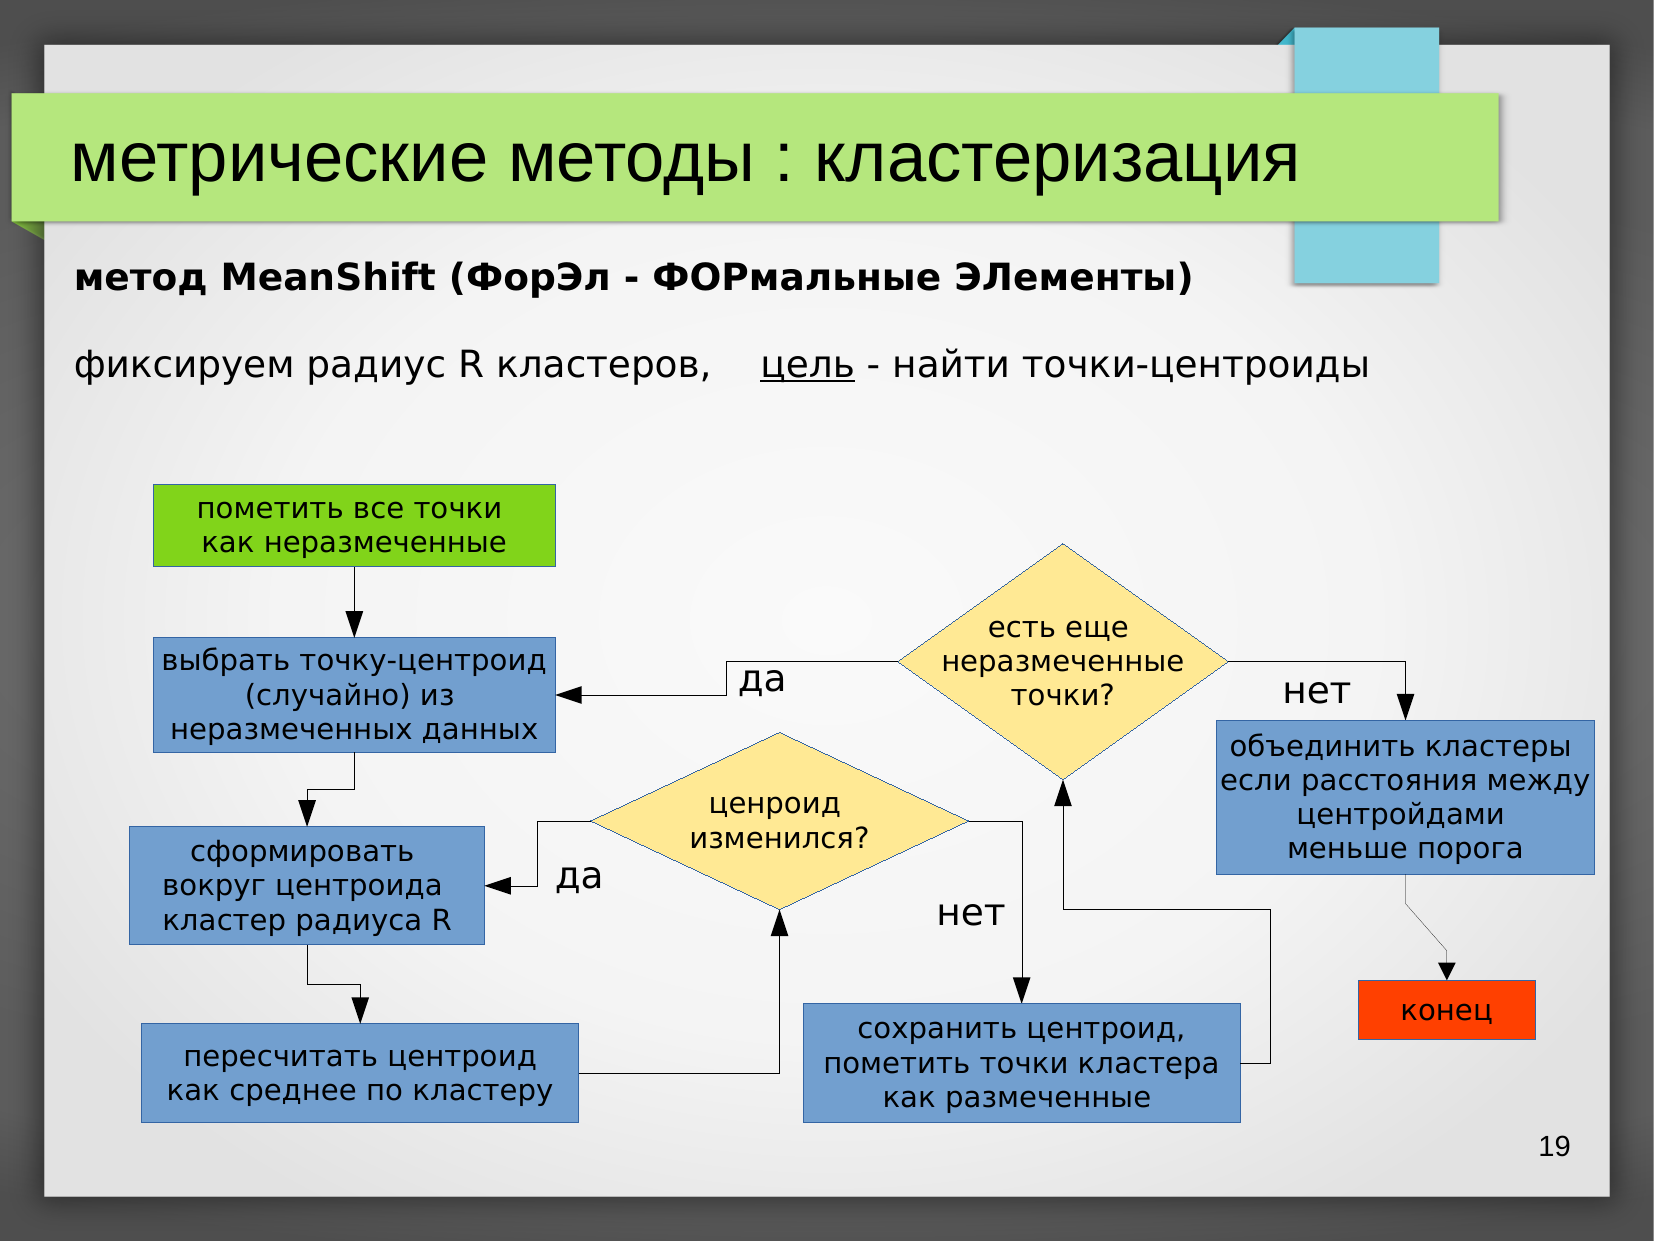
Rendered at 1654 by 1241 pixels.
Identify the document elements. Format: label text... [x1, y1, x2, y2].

text_box сформировать вокруг центроида кластер радиуса R [129, 826, 485, 945]
text_box сохранить центроид, пометить точки кластера как размеченные [803, 1003, 1241, 1123]
text_box пометить все точки как неразмеченные [153, 484, 556, 567]
text_box ценроид изменился? [590, 732, 969, 910]
title метрические методы : кластеризация [70, 117, 1382, 197]
text_box есть еще неразмеченные точки? [898, 543, 1228, 779]
text_box конец [1358, 980, 1536, 1040]
picture [0, 0, 1654, 1241]
text_box объединить кластеры если расстояния между центройдами меньше порога [1216, 720, 1595, 875]
text_box выбрать точку-центроид (случайно) из неразмеченных данных [153, 637, 556, 753]
text_box метод MeanShift (ФорЭл - ФОРмальные ЭЛементы) фиксируем радиус R кластеров, цель - найти точки-центроиды [59, 248, 1501, 426]
text_box пересчитать центроид как среднее по кластеру [141, 1023, 579, 1123]
